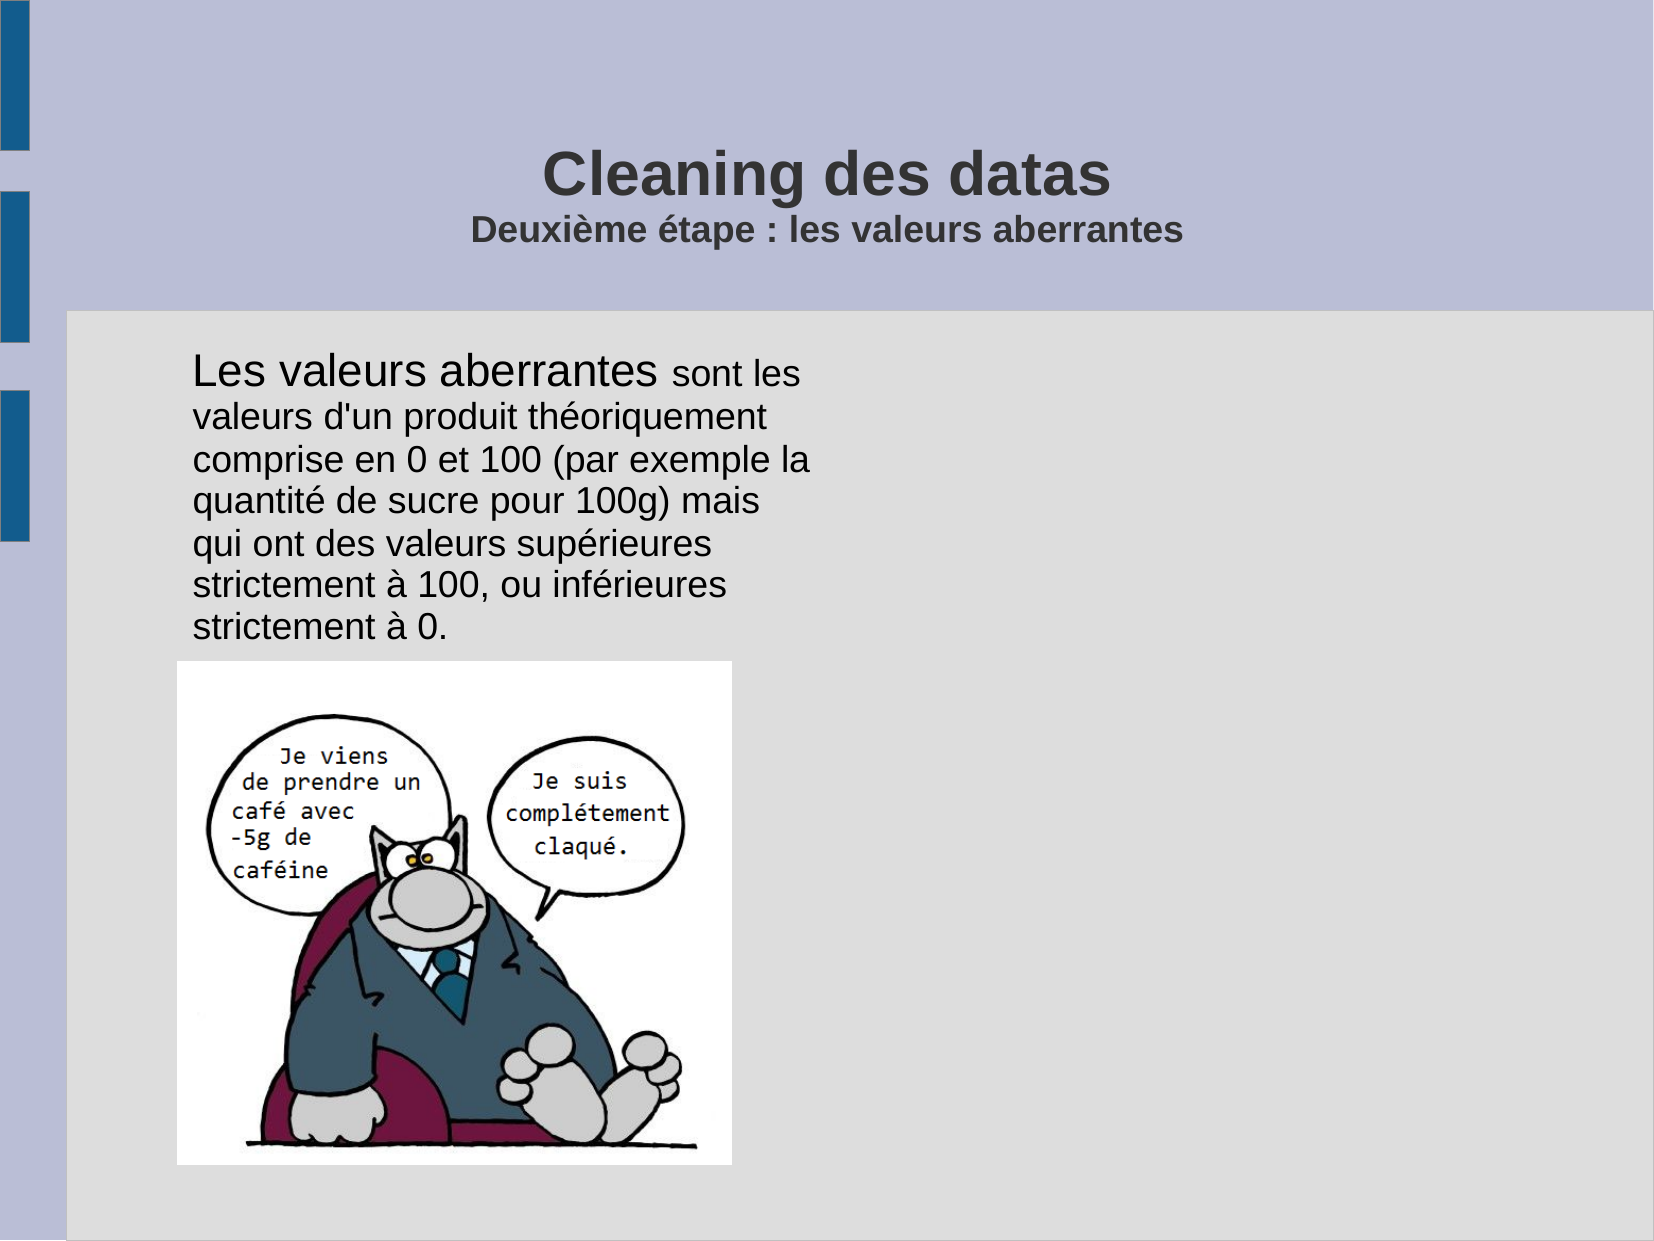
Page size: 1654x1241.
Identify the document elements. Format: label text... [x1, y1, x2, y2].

picture [177, 661, 732, 1165]
title Cleaning des datas Deuxième étape : les valeurs aberrantes [121, 91, 1534, 299]
list Les valeurs aberrantes sont les valeurs d'un produit théoriquement comprise en 0 et 100 (par exemple la quantité de sucre pour 100g) mais qui ont des valeurs supérieures strictement à 100, ou inférieures strictement à 0. [121, 344, 811, 1127]
